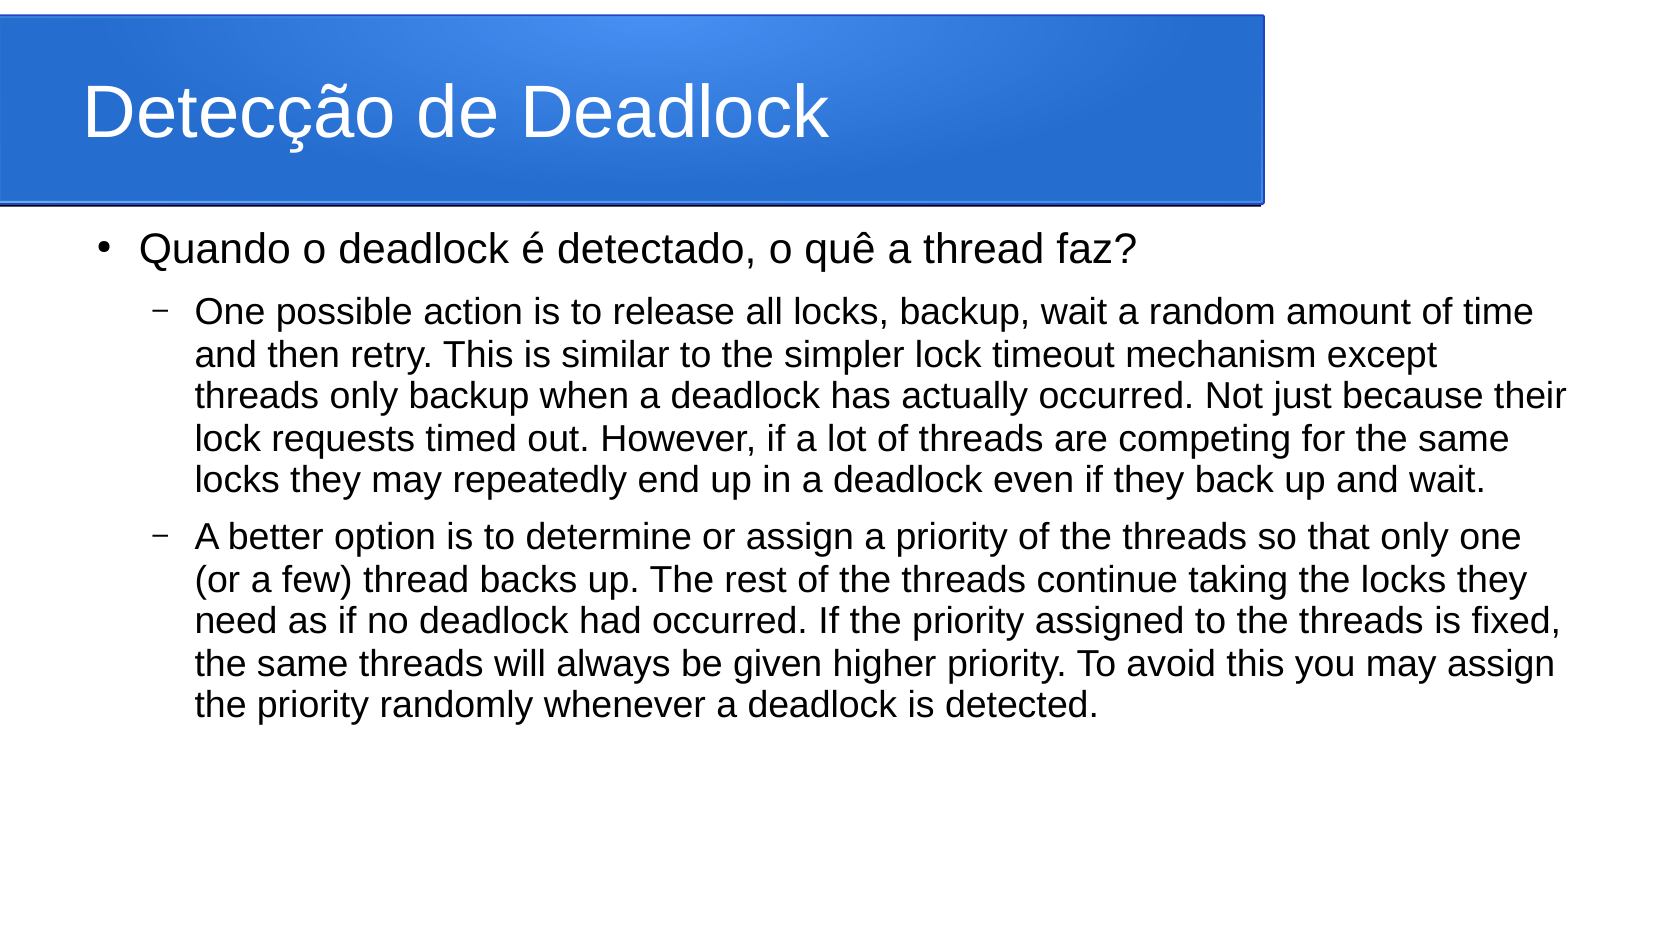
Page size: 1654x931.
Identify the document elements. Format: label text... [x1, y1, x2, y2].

title Detecção de Deadlock [82, 35, 1235, 189]
list Quando o deadlock é detectado, o quê a thread faz? One possible action is to release all locks, backup, wait a random amount of time and then retry. This is similar to the simpler lock timeout mechanism except threads only backup when a deadlock has actually occurred. Not just because their lock requests timed out. However, if a lot of threads are competing for the same locks they may repeatedly end up in a deadlock even if they back up and wait. A better option is to determine or assign a priority of the threads so that only one (or a few) thread backs up. The rest of the threads continue taking the locks they need as if no deadlock had occurred. If the priority assigned to the threads is fixed, the same threads will always be given higher priority. To avoid this you may assign the priority randomly whenever a deadlock is detected. [82, 224, 1571, 764]
